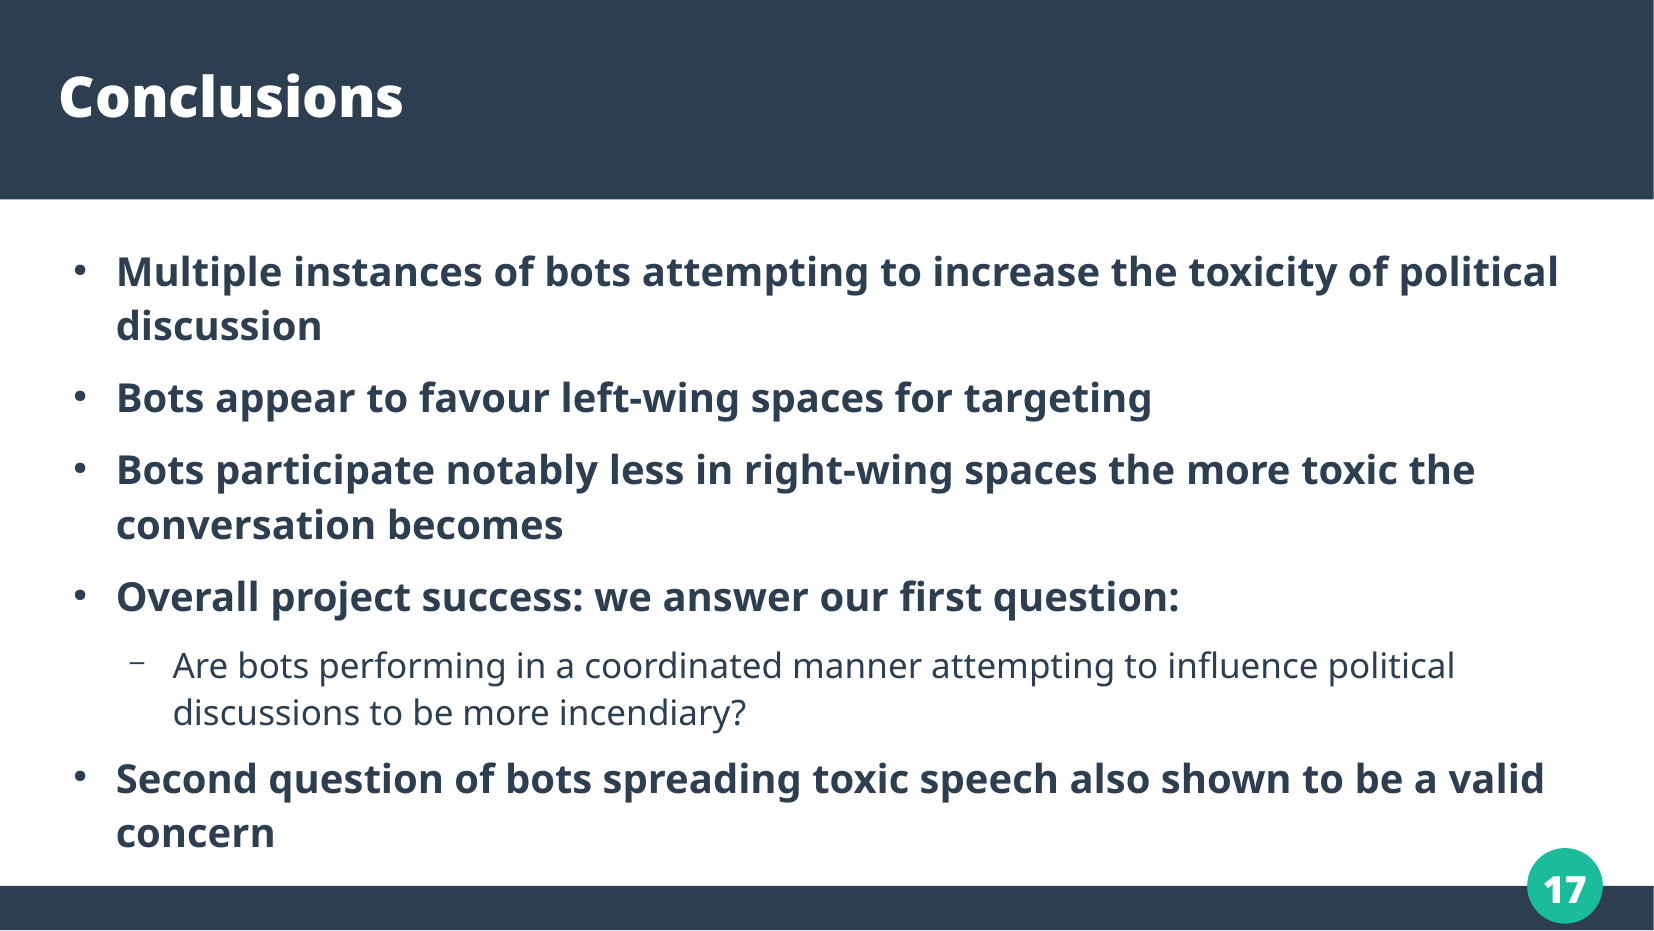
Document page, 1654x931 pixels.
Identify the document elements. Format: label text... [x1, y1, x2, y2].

title Conclusions [59, 37, 1595, 155]
list Multiple instances of bots attempting to increase the toxicity of political discussion Bots appear to favour left-wing spaces for targeting Bots participate notably less in right-wing spaces the more toxic the conversation becomes Overall project success: we answer our first question: Are bots performing in a coordinated manner attempting to influence political discussions to be more incendiary? Second question of bots spreading toxic speech also shown to be a valid concern [59, 243, 1595, 864]
